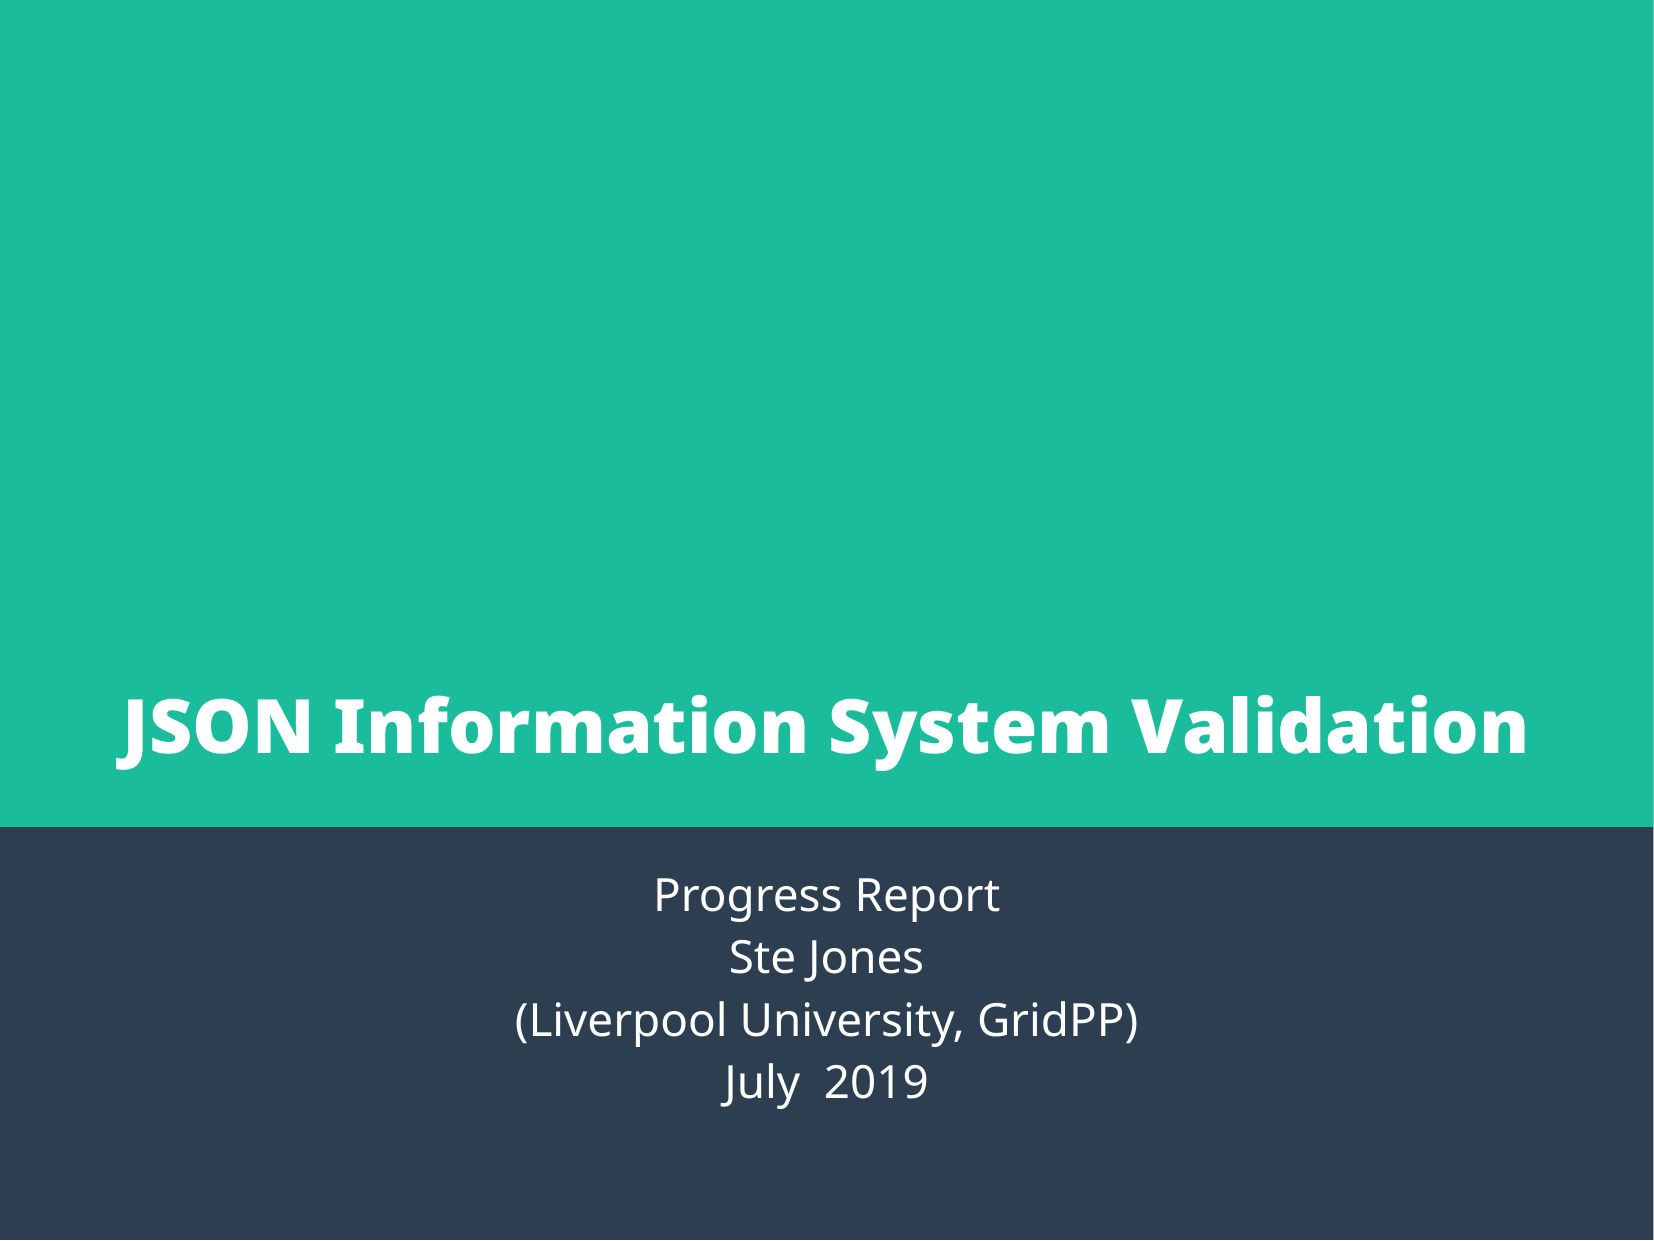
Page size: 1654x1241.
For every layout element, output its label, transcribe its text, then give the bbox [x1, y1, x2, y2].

subtitle Progress Report Ste Jones (Liverpool University, GridPP) July 2019 [59, 856, 1595, 1182]
title JSON Information System Validation [59, 589, 1595, 808]
